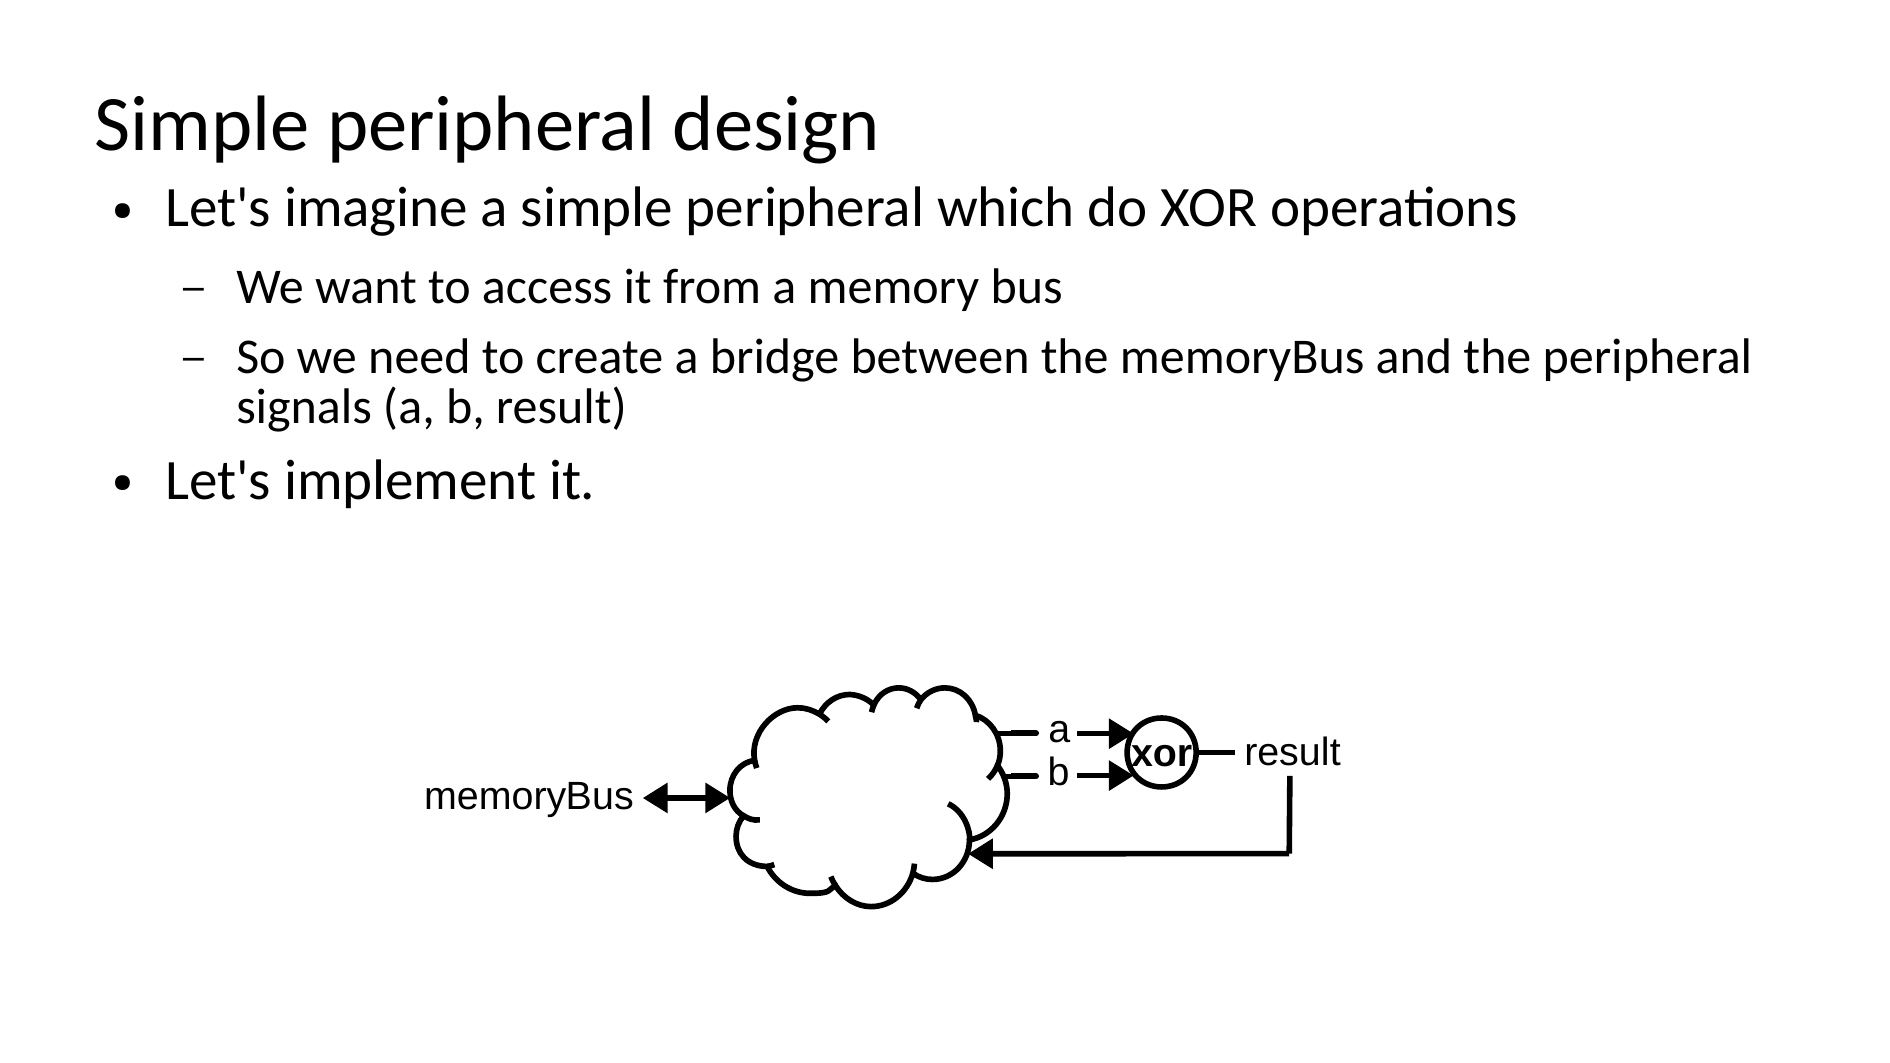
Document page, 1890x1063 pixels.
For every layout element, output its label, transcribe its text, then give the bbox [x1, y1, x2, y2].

picture [406, 685, 1359, 910]
list Let's imagine a simple peripheral which do XOR operations We want to access it from a memory bus So we need to create a bridge between the memoryBus and the peripheral signals (a, b, result) Let's implement it. [94, 183, 1796, 896]
title Simple peripheral design [94, 42, 1796, 183]
